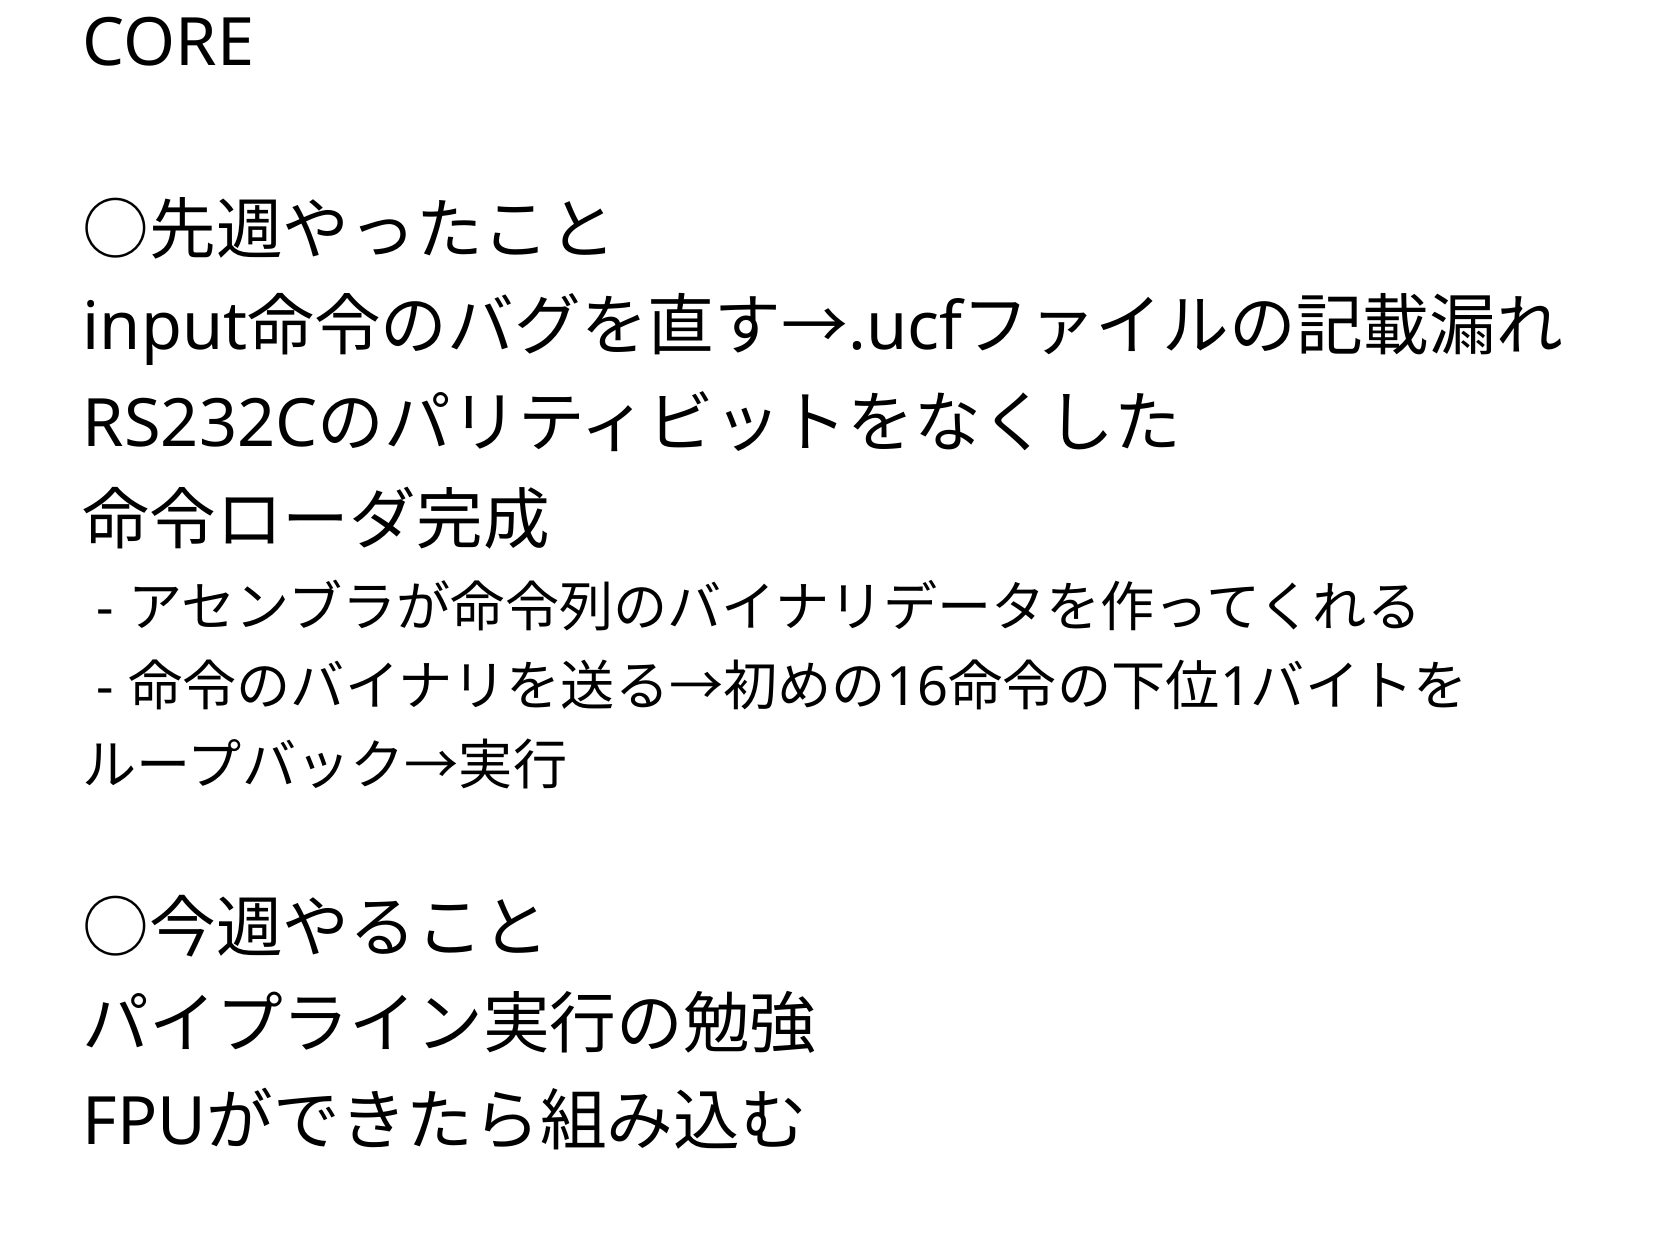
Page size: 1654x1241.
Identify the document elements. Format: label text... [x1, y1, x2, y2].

subtitle CORE ○先週やったこと input命令のバグを直す→.ucfファイルの記載漏れ RS232Cのパリティビットをなくした 命令ローダ完成 - アセンブラが命令列のバイナリデータを作ってくれる - 命令のバイナリを送る→初めの16命令の下位1バイトをループバック→実行 ○今週やること パイプライン実行の勉強 FPUができたら組み込む [82, 49, 1571, 1109]
